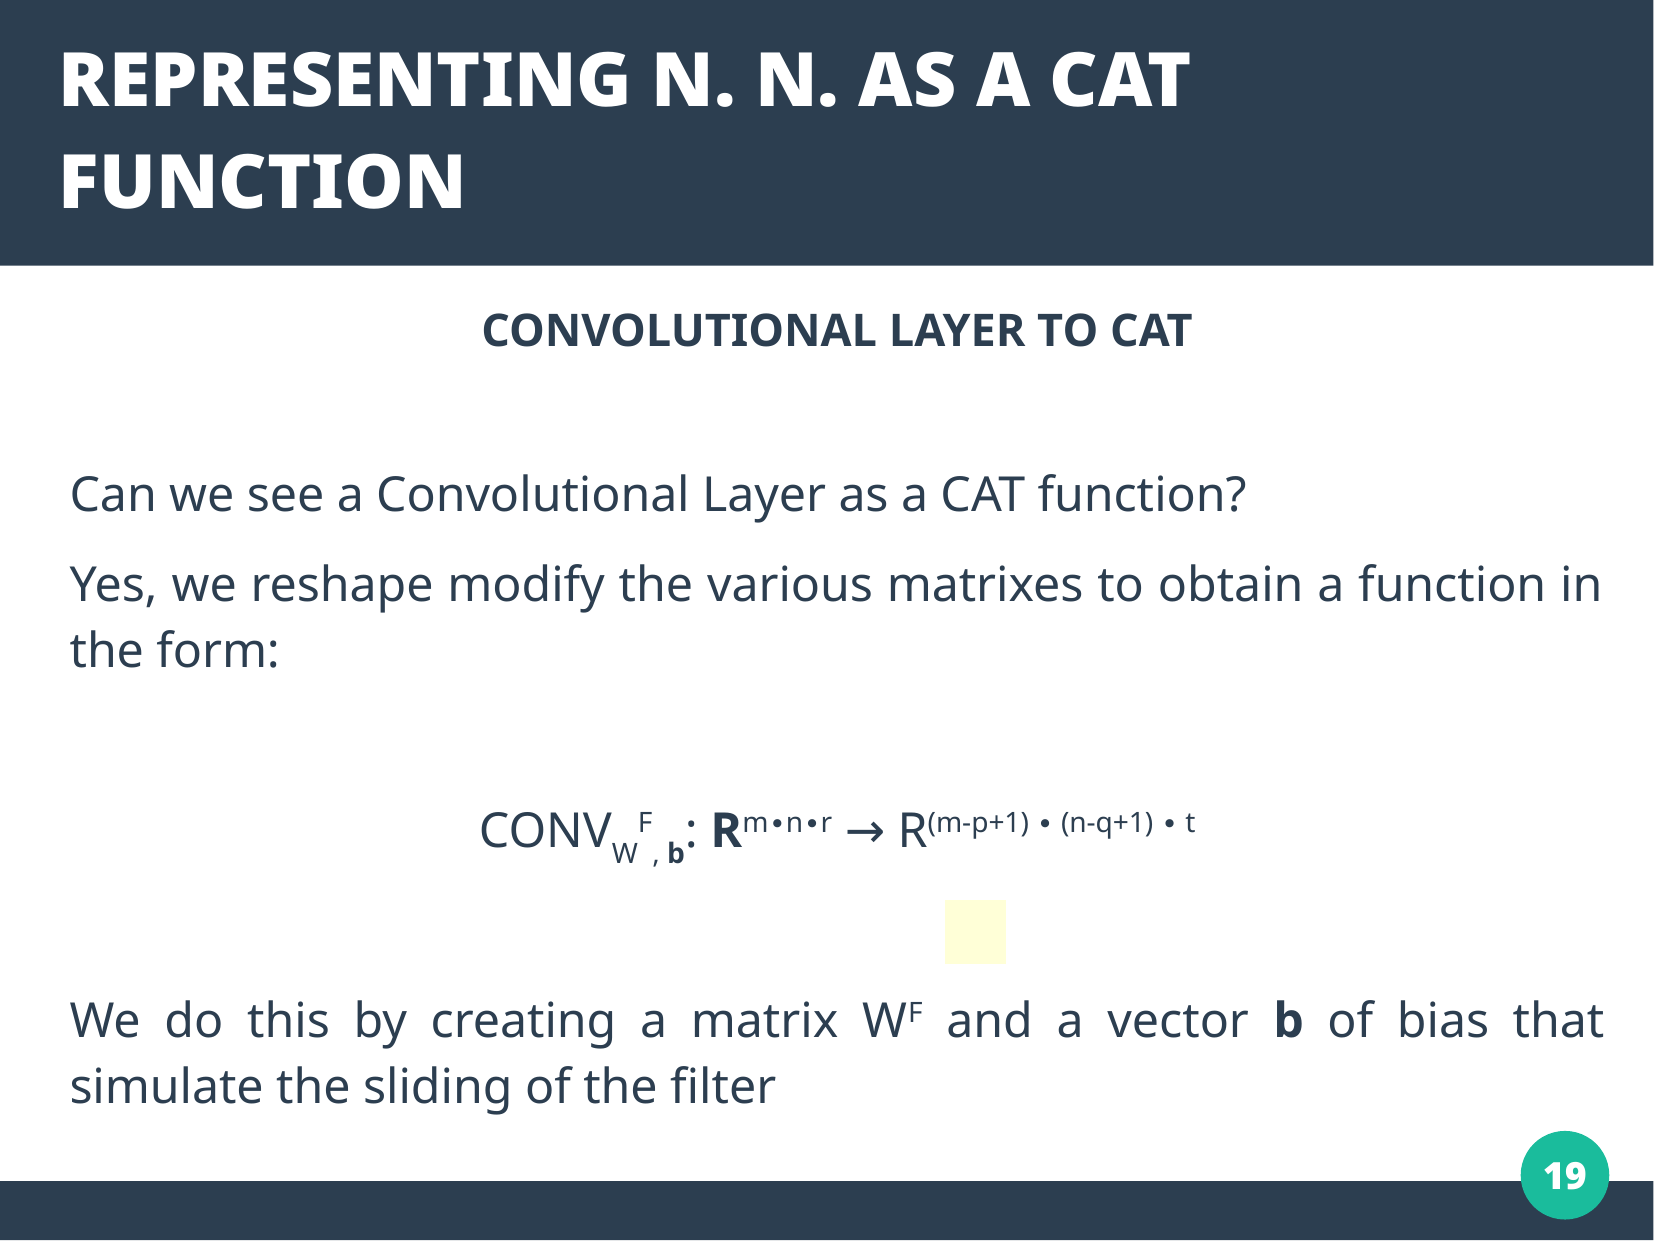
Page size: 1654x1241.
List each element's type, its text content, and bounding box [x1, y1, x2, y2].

list CONVOLUTIONAL LAYER TO CAT Can we see a Convolutional Layer as a CAT function? Yes, we reshape modify the various matrixes to obtain a function in the form: CONVWF, b: Rm∙n∙r → R(m-p+1) ∙ (n-q+1) ∙ t We do this by creating a matrix WF and a vector b of bias that simulate the sliding of the filter [69, 298, 1606, 1126]
title REPRESENTING N. N. AS A CAT FUNCTION [59, 49, 1595, 207]
text_box [945, 900, 1006, 964]
